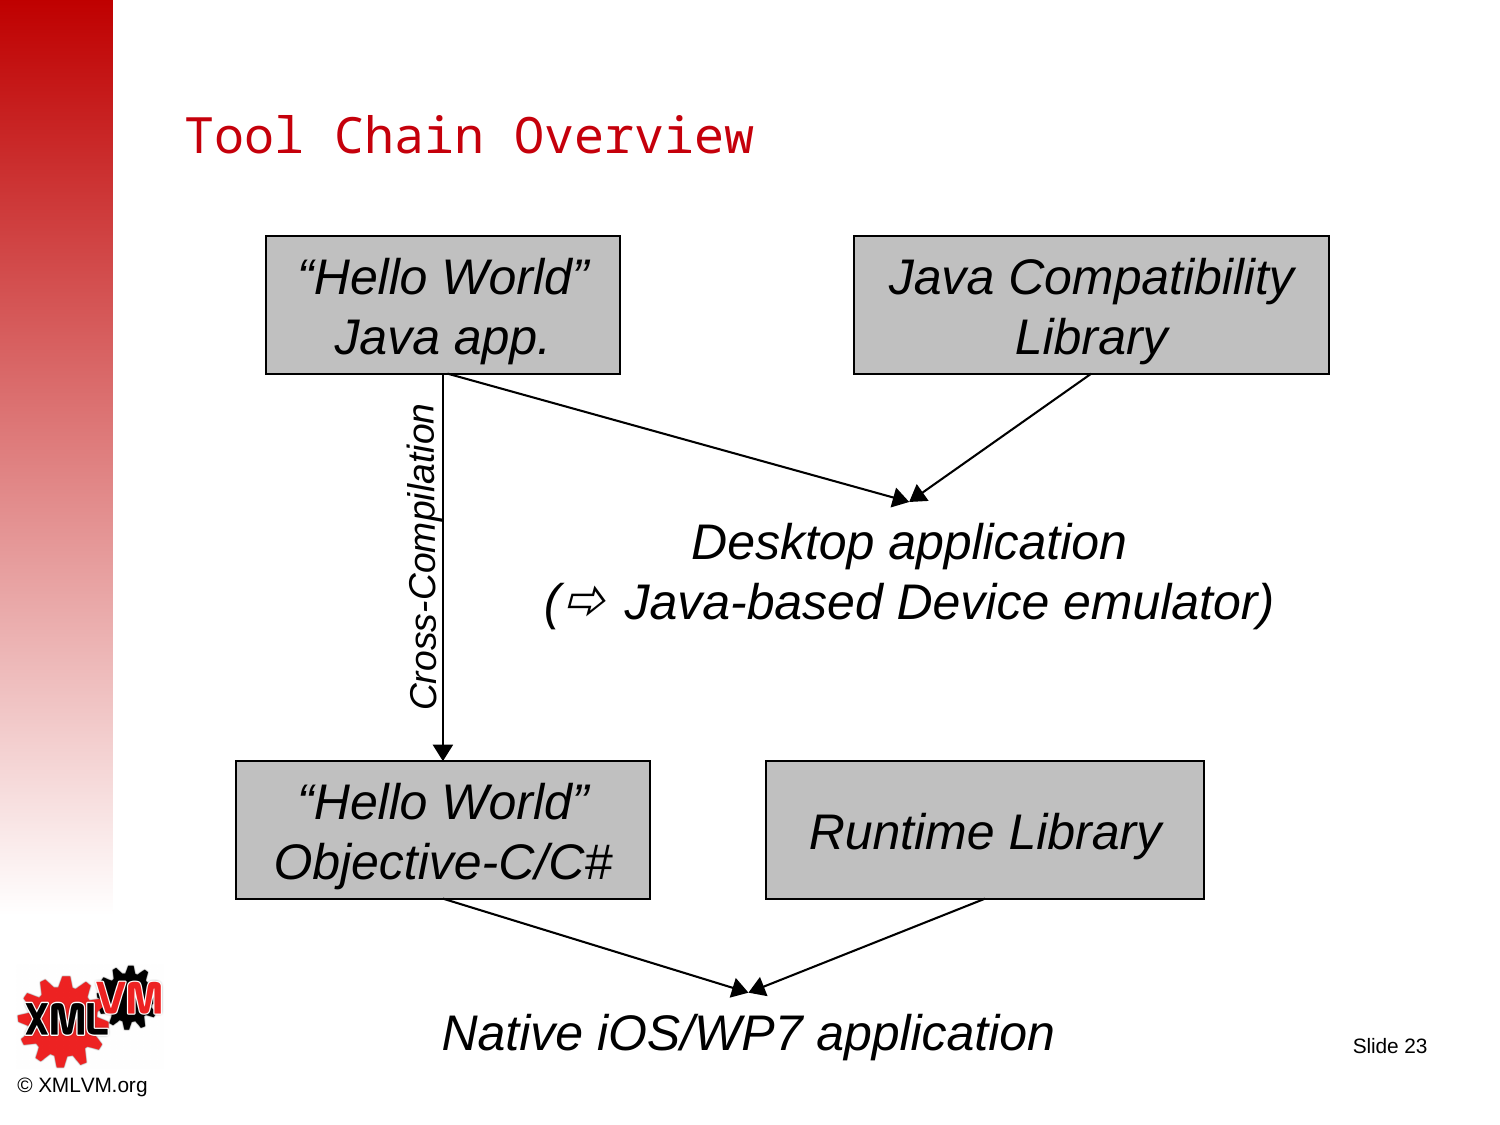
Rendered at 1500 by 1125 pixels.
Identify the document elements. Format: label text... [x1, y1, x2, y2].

text_box Cross-Compilation [387, 388, 452, 727]
text_box “Hello World” Objective-C/C# [236, 761, 650, 899]
text_box Native iOS/WP7 application [426, 992, 1071, 1069]
title Tool Chain Overview [170, 67, 1447, 207]
text_box Runtime Library [766, 761, 1204, 899]
text_box Java Compatibility Library [853, 236, 1329, 374]
text_box “Hello World” Java app. [265, 236, 621, 374]
text_box Desktop application ( Java-based Device emulator) [528, 501, 1290, 638]
picture [16, 964, 164, 1069]
